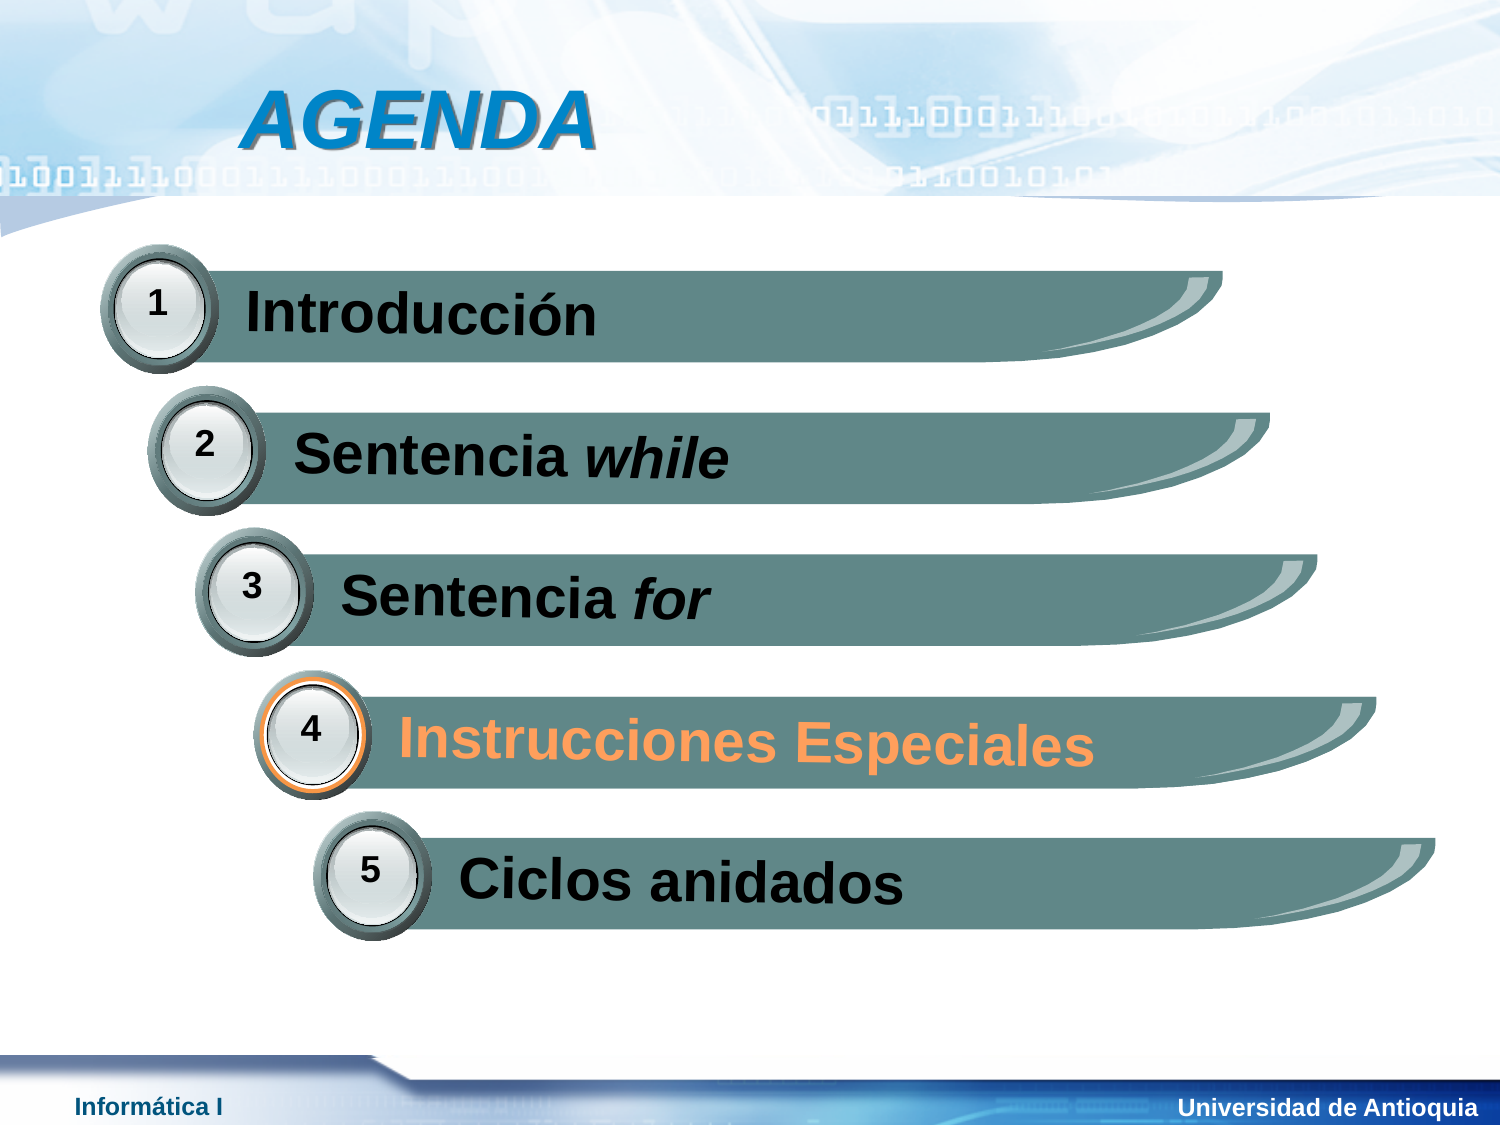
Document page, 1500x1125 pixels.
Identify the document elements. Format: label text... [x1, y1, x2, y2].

text_box 1 [121, 263, 196, 337]
text_box 2 [169, 405, 243, 479]
text_box Sentencia while [278, 407, 1117, 505]
text_box Instrucciones Especiales [383, 691, 1270, 790]
text_box [147, 385, 1035, 516]
picture [0, 1055, 1500, 1125]
text_box [253, 670, 1146, 800]
text_box [670, 412, 1270, 499]
title AGENDA [224, 57, 1438, 150]
text_box [608, 270, 1223, 347]
picture [0, 0, 1500, 196]
text_box Sentencia for [325, 549, 1189, 647]
text_box [735, 554, 1318, 636]
text_box 3 [216, 547, 291, 620]
text_box 5 [334, 830, 409, 904]
text_box Ciclos anidados [443, 832, 1307, 930]
text_box [100, 244, 993, 374]
text_box 4 [275, 689, 349, 763]
text_box [195, 527, 1096, 657]
text_box [821, 837, 1436, 920]
text_box Introducción [230, 265, 1117, 364]
text_box [764, 696, 1377, 773]
text_box [313, 811, 1206, 941]
